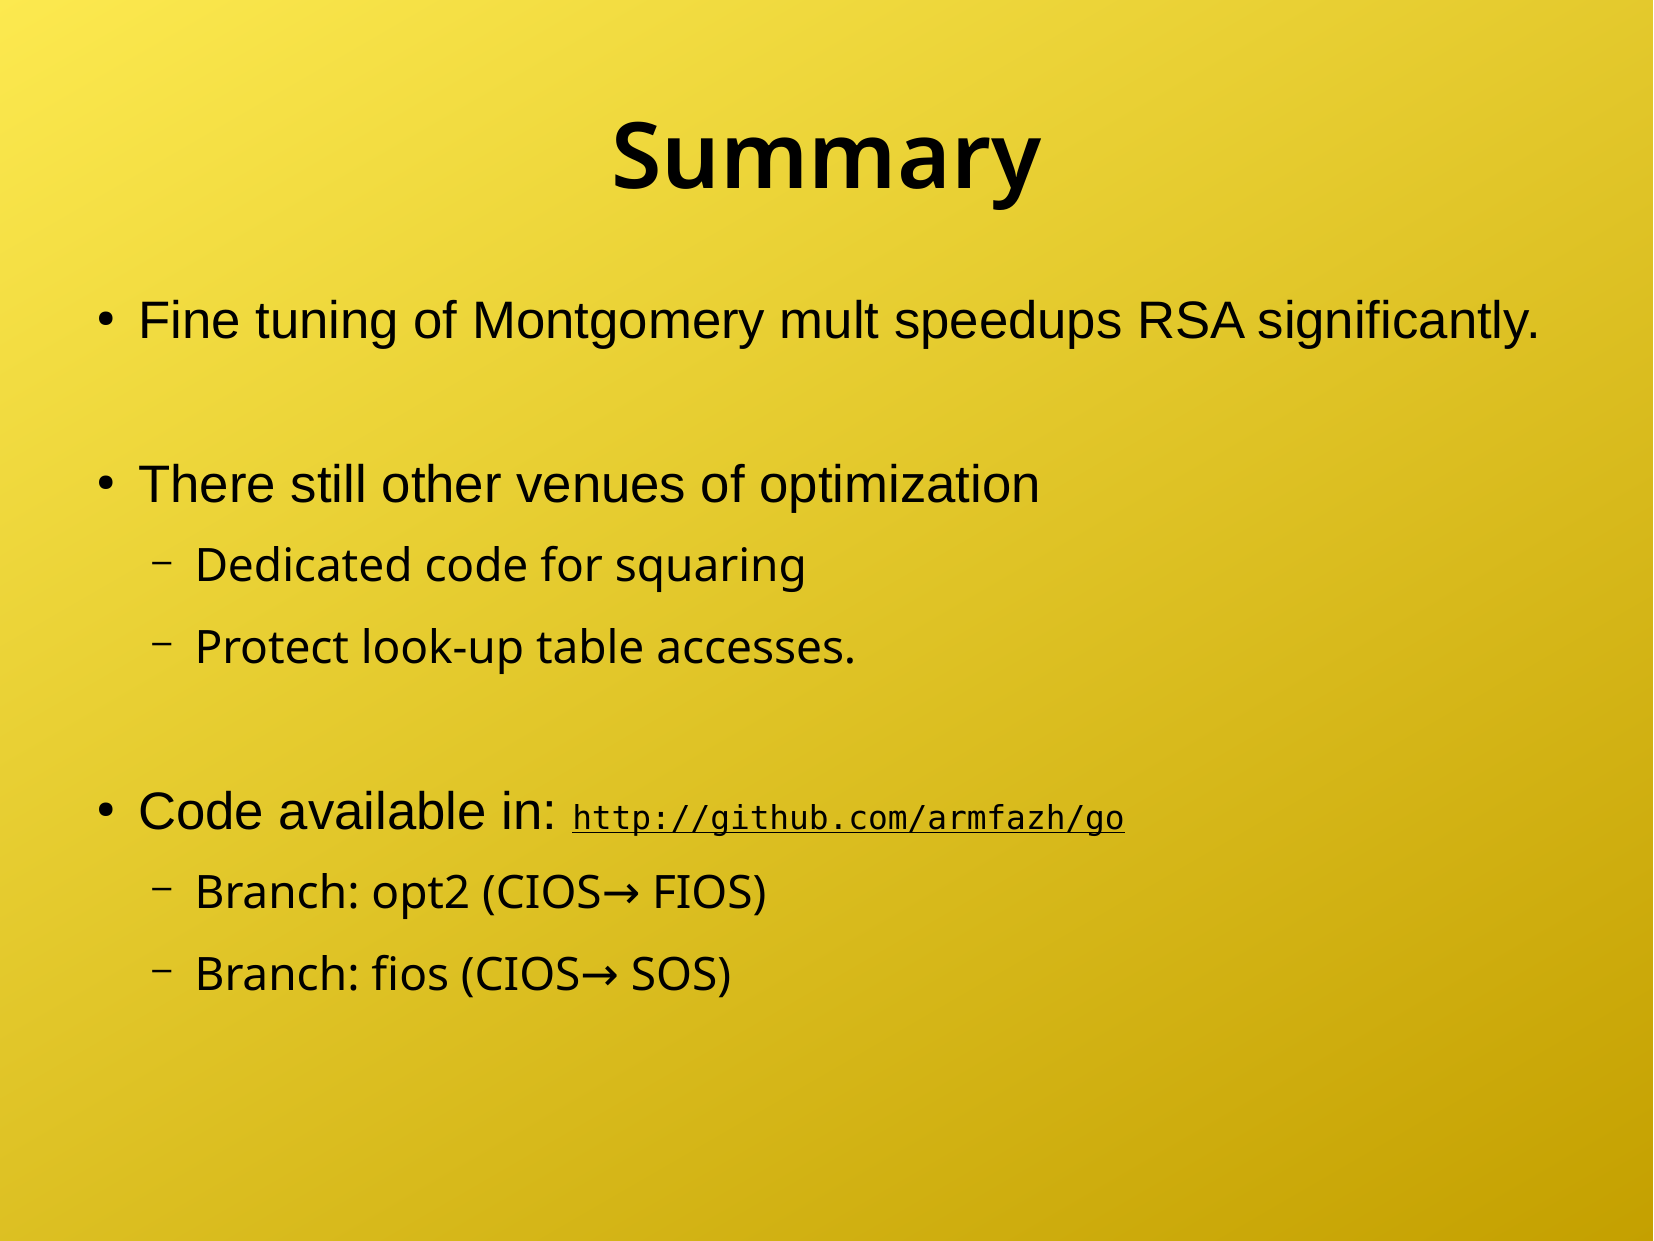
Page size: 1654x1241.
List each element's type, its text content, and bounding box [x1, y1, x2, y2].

list Fine tuning of Montgomery mult speedups RSA significantly. There still other venues of optimization Dedicated code for squaring Protect look-up table accesses. Code available in: http://github.com/armfazh/go Branch: opt2 (CIOS→ FIOS) Branch: fios (CIOS→ SOS) [82, 290, 1571, 1010]
title Summary [82, 49, 1571, 257]
